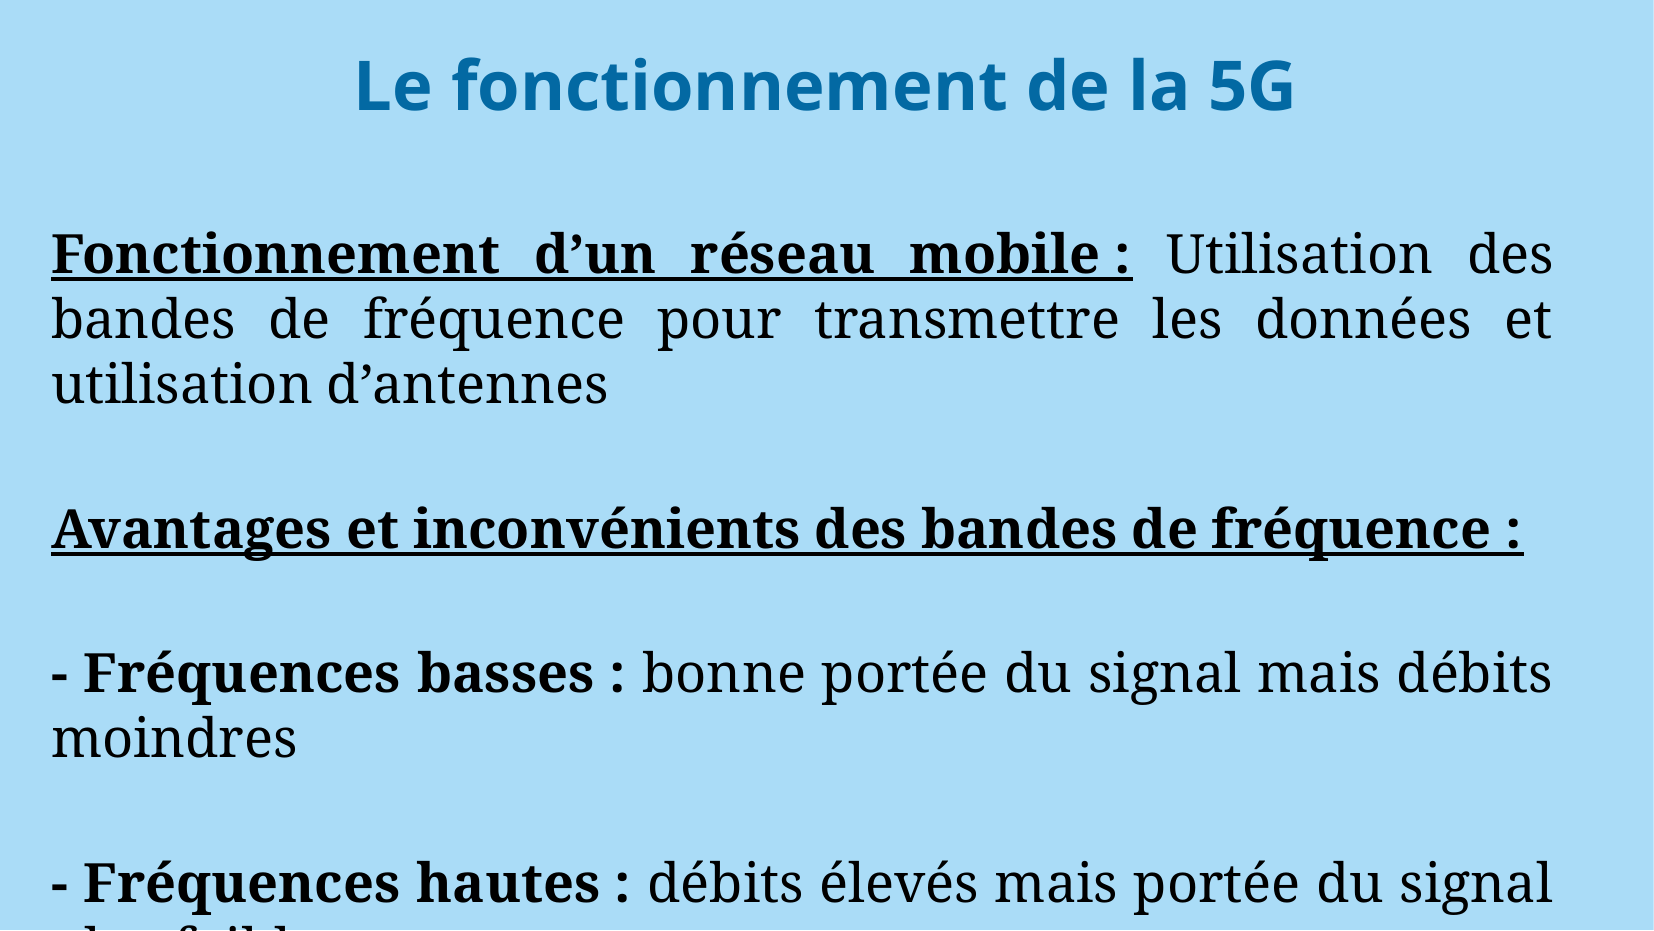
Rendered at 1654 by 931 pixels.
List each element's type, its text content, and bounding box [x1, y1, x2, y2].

title Le fonctionnement de la 5G [54, 31, 1598, 134]
subtitle Fonctionnement d’un réseau mobile : Utilisation des bandes de fréquence pour transmettre les données et utilisation d’antennes Avantages et inconvénients des bandes de fréquence : - Fréquences basses : bonne portée du signal mais débits moindres - Fréquences hautes : débits élevés mais portée du signal plus faible [51, 139, 1595, 798]
